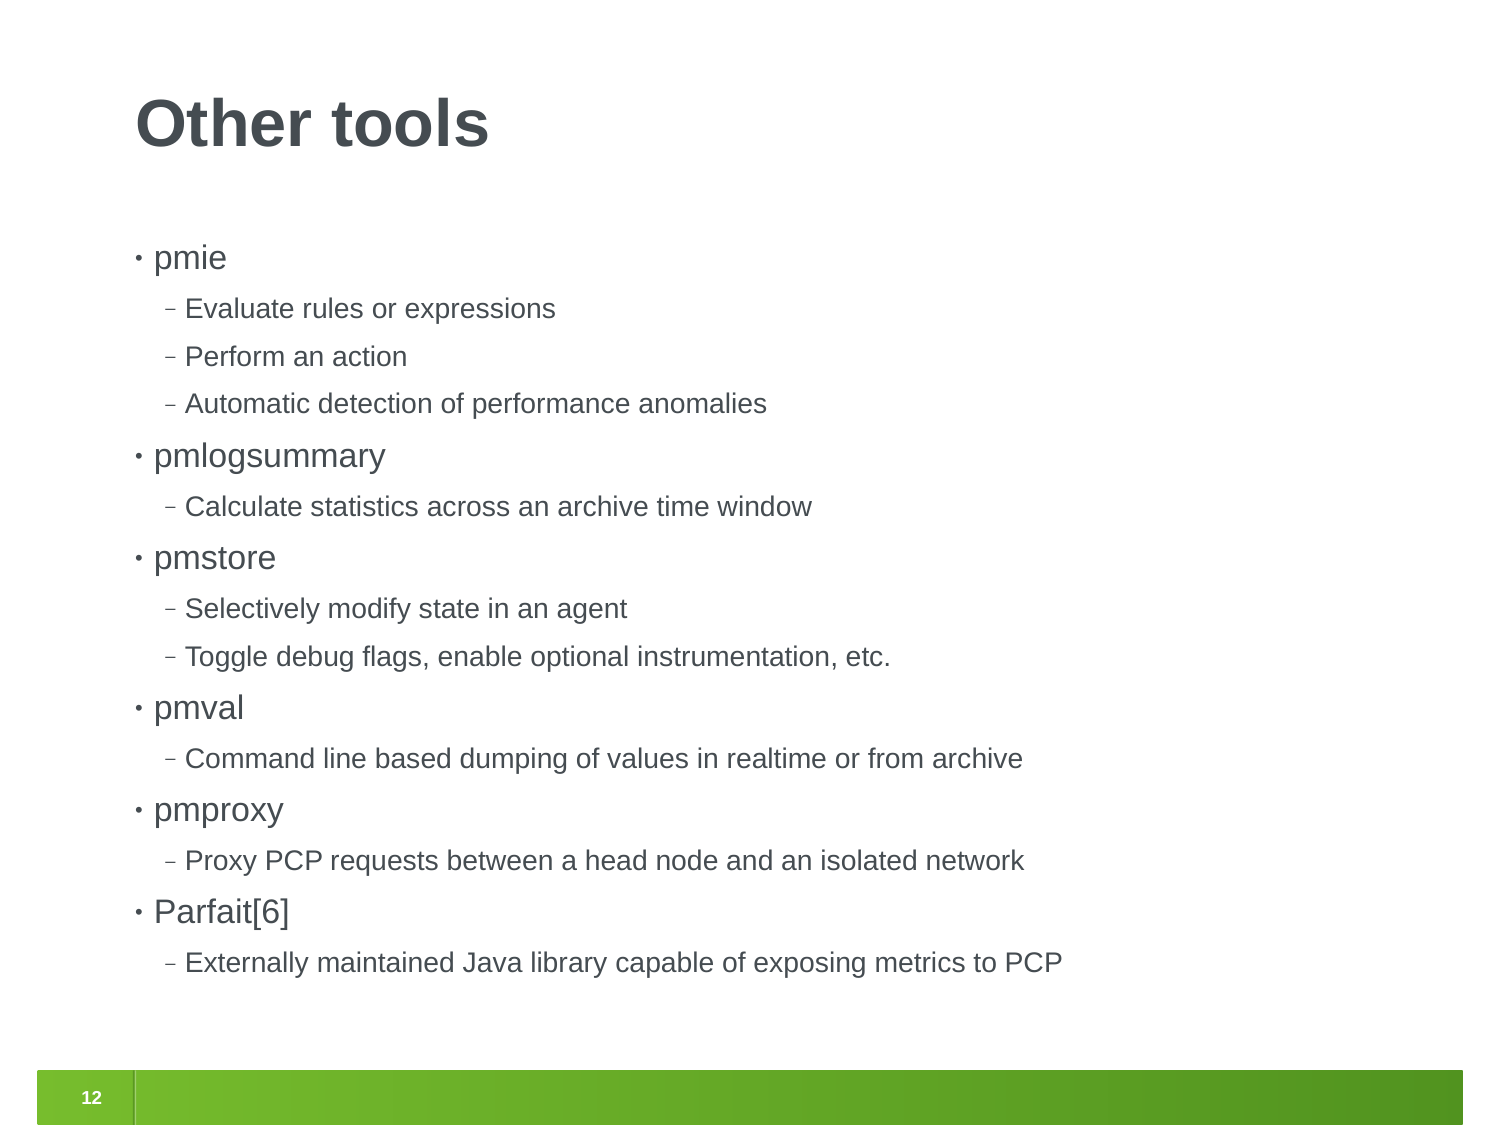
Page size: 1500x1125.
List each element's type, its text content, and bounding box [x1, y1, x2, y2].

title Other tools [135, 41, 1372, 204]
list pmie Evaluate rules or expressions Perform an action Automatic detection of performance anomalies pmlogsummary Calculate statistics across an archive time window pmstore Selectively modify state in an agent Toggle debug flags, enable optional instrumentation, etc. pmval Command line based dumping of values in realtime or from archive pmproxy Proxy PCP requests between a head node and an isolated network Parfait[6] Externally maintained Java library capable of exposing metrics to PCP [135, 238, 1372, 982]
